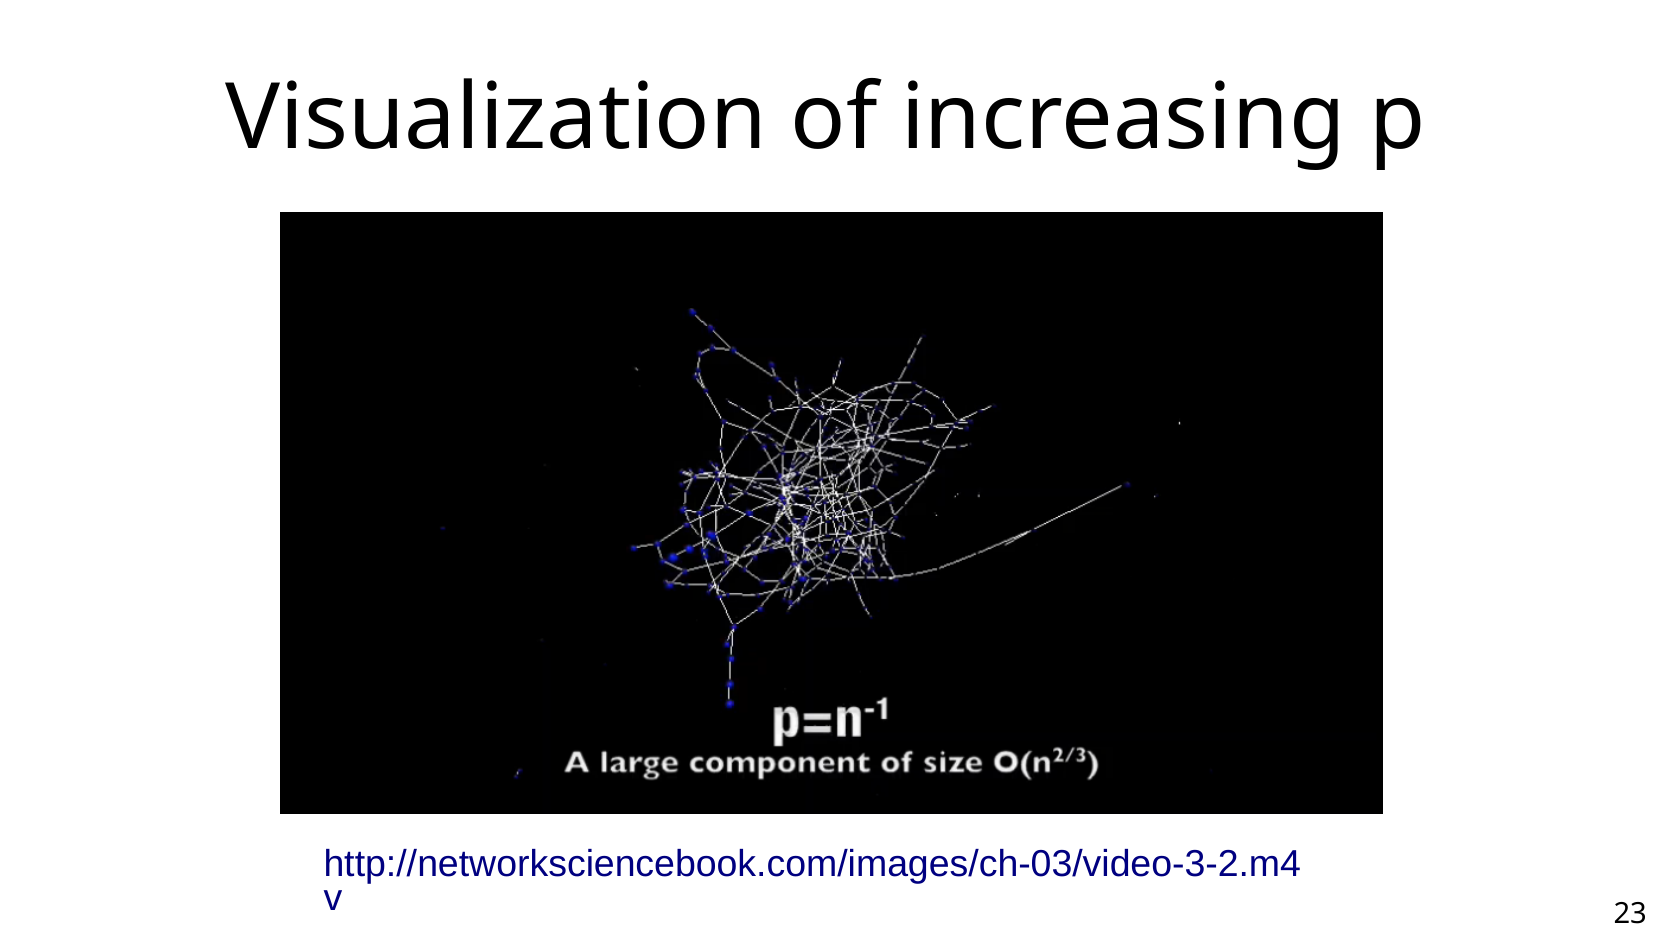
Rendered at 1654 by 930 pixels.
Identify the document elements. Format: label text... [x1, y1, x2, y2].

picture [280, 212, 1383, 814]
title Visualization of increasing p [82, 1, 1571, 225]
text_box http://networksciencebook.com/images/ch-03/video-3-2.m4v [308, 834, 1335, 921]
